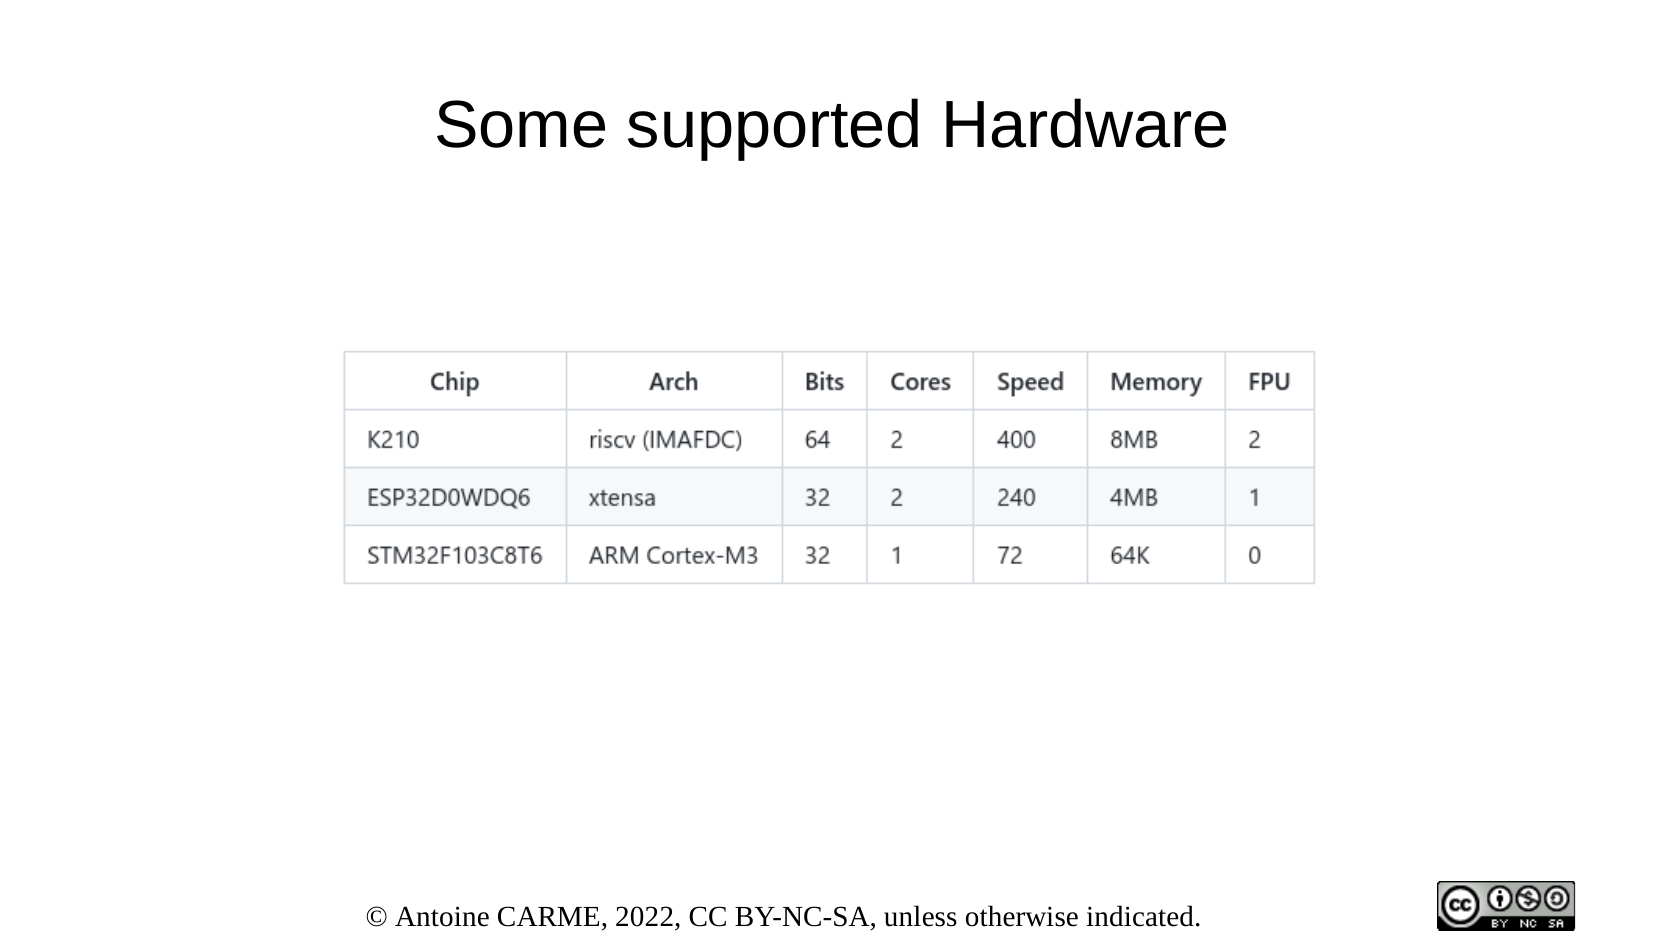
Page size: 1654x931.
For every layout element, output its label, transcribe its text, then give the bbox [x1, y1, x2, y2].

picture [1437, 881, 1576, 931]
picture [322, 334, 1342, 600]
title Some supported Hardware [11, 60, 1654, 188]
